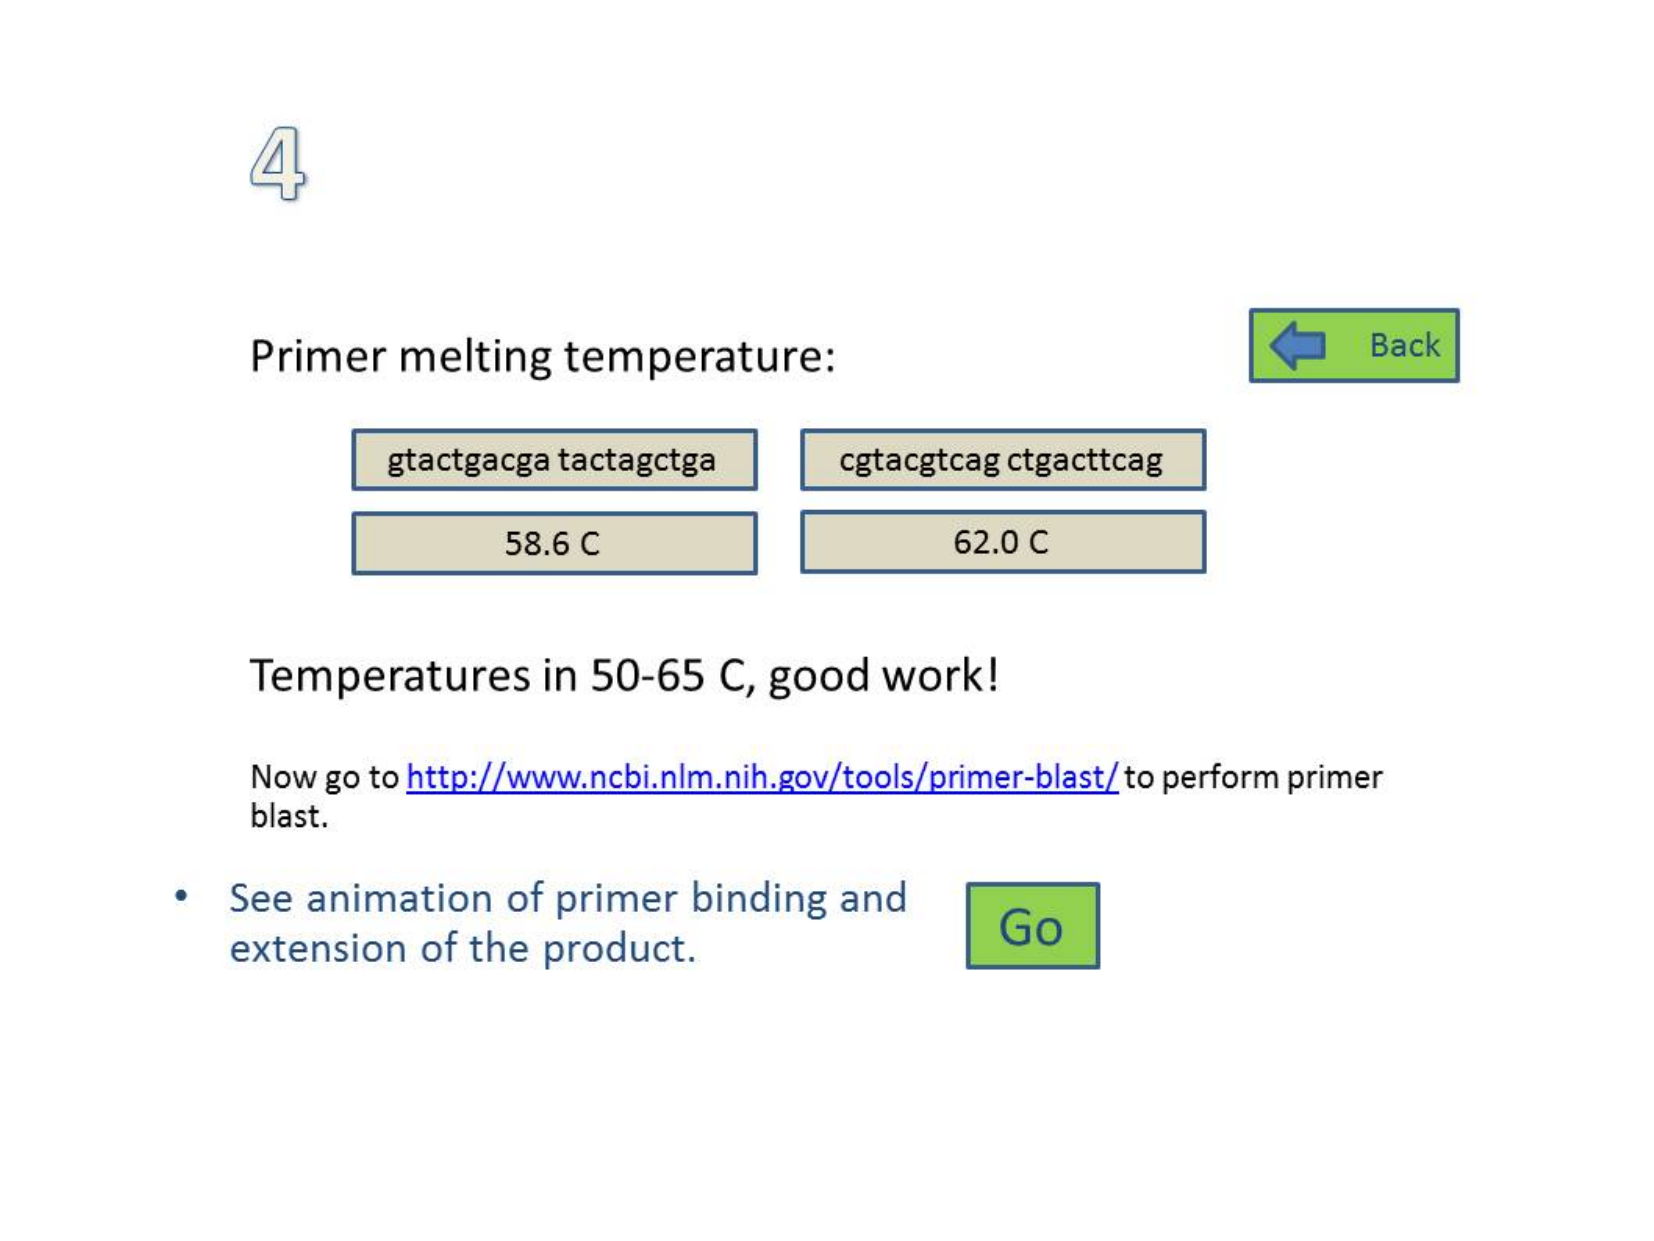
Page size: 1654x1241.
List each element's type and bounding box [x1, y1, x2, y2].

picture [75, 44, 1576, 1170]
